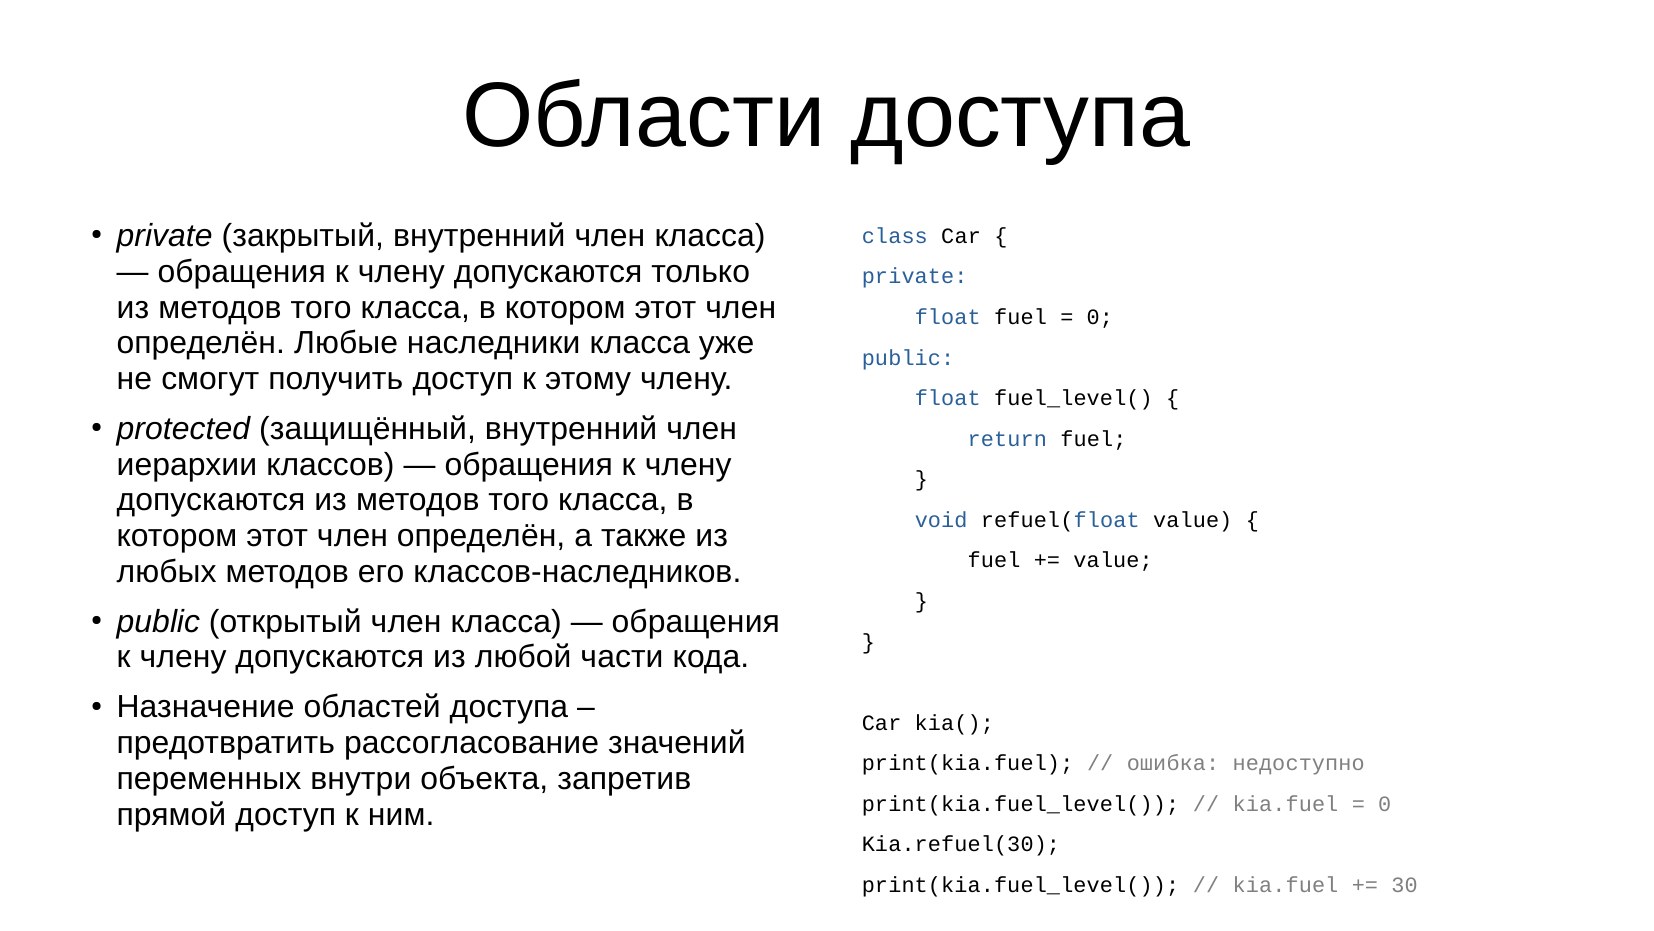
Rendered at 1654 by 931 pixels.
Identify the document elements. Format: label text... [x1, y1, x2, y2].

list private (закрытый, внутренний член класса) — обращения к члену допускаются только из методов того класса, в котором этот член определён. Любые наследники класса уже не смогут получить доступ к этому члену. protected (защищённый, внутренний член иерархии классов) — обращения к члену допускаются из методов того класса, в котором этот член определён, а также из любых методов его классов-наследников. public (открытый член класса) — обращения к члену допускаются из любой части кода. Назначение областей доступа – предотвратить рассогласование значений переменных внутри объекта, запретив прямой доступ к ним. [82, 217, 788, 901]
title Области доступа [82, 37, 1571, 193]
list class Car { private: float fuel = 0; public: float fuel_level() { return fuel; } void refuel(float value) { fuel += value; } } Car kia(); print(kia.fuel); // ошибка: недоступно print(kia.fuel_level()); // kia.fuel = 0 Kia.refuel(30); print(kia.fuel_level()); // kia.fuel += 30 [861, 225, 1567, 901]
